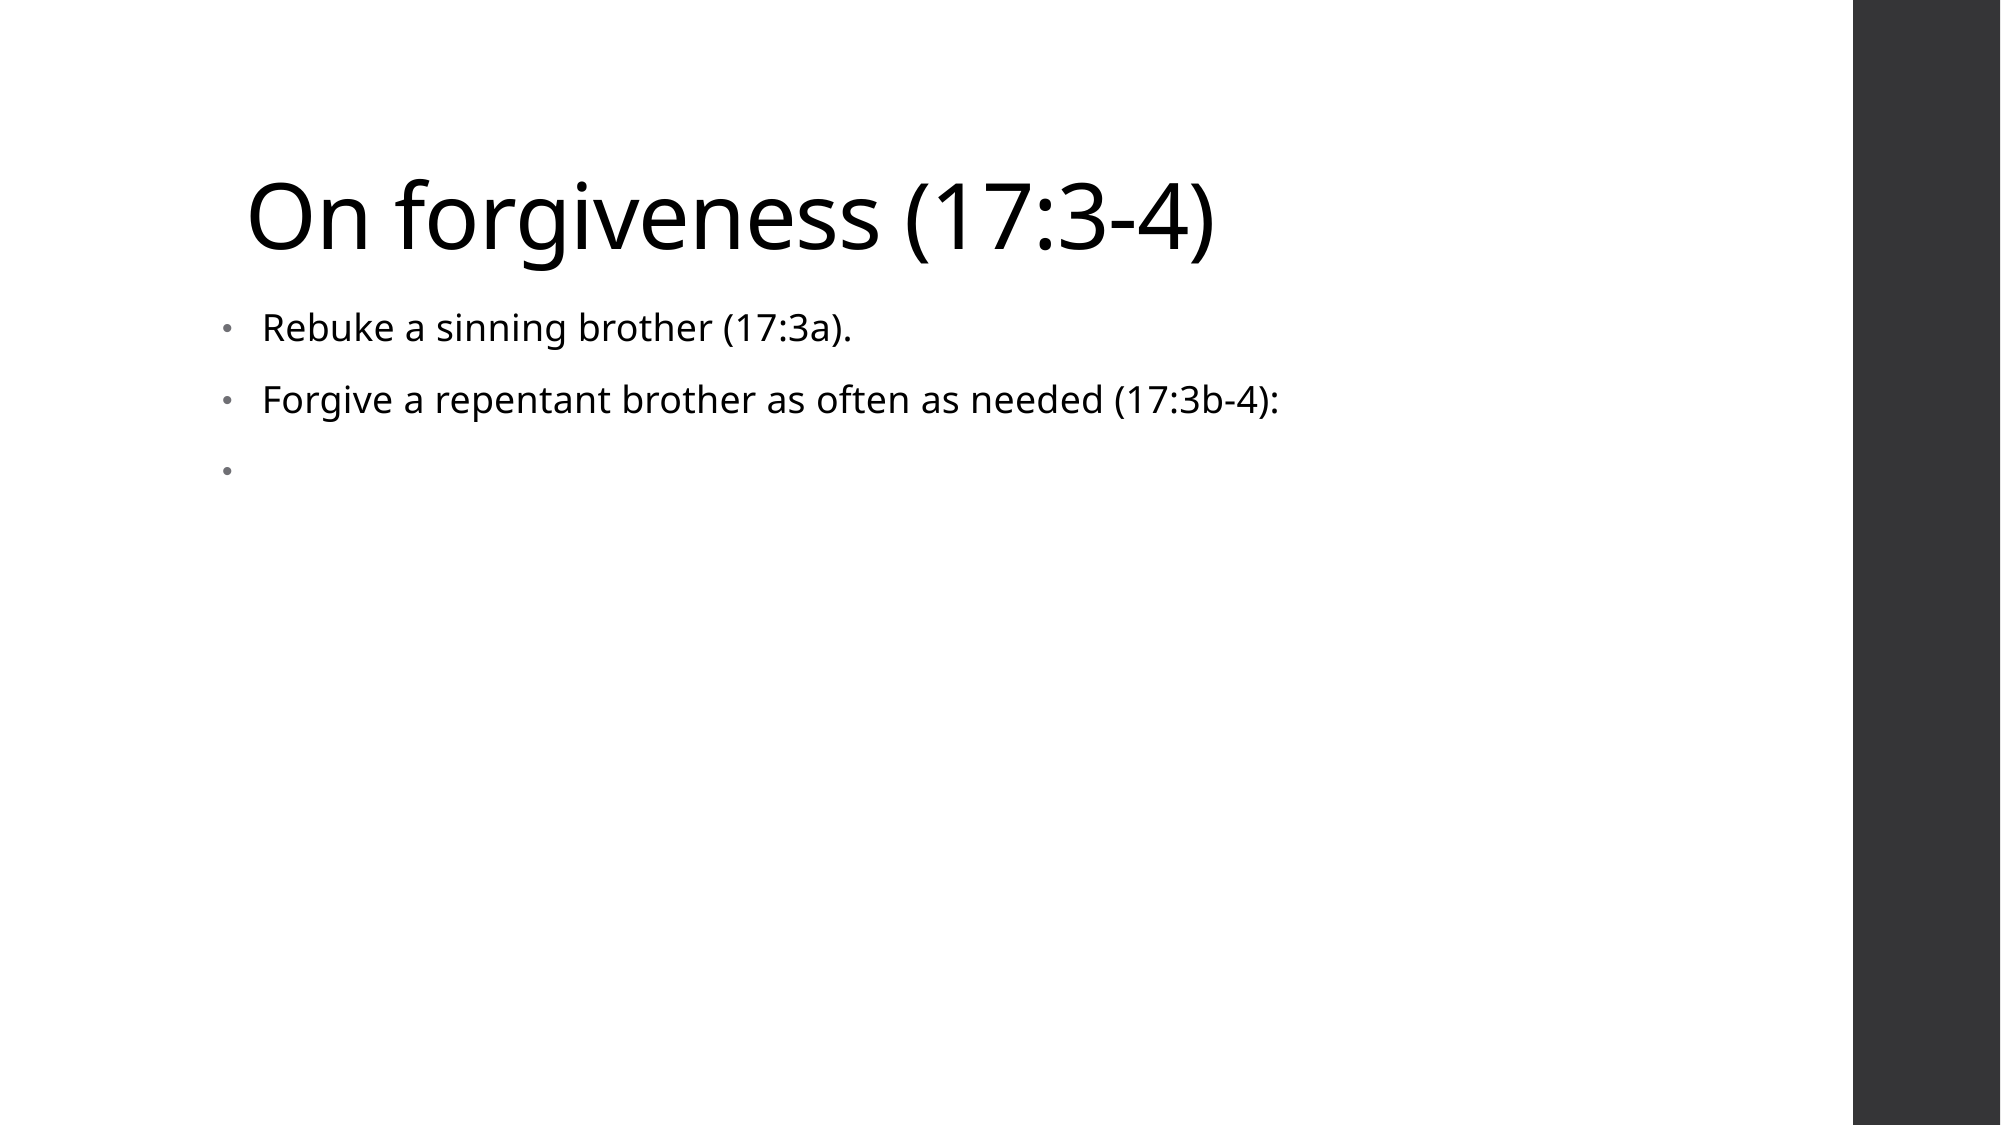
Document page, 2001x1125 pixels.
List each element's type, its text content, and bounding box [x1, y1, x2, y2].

list Rebuke a sinning brother (17:3a). Forgive a repentant brother as often as needed (17:3b-4): [206, 299, 1617, 1014]
title On forgiveness (17:3-4) [206, 60, 1797, 278]
